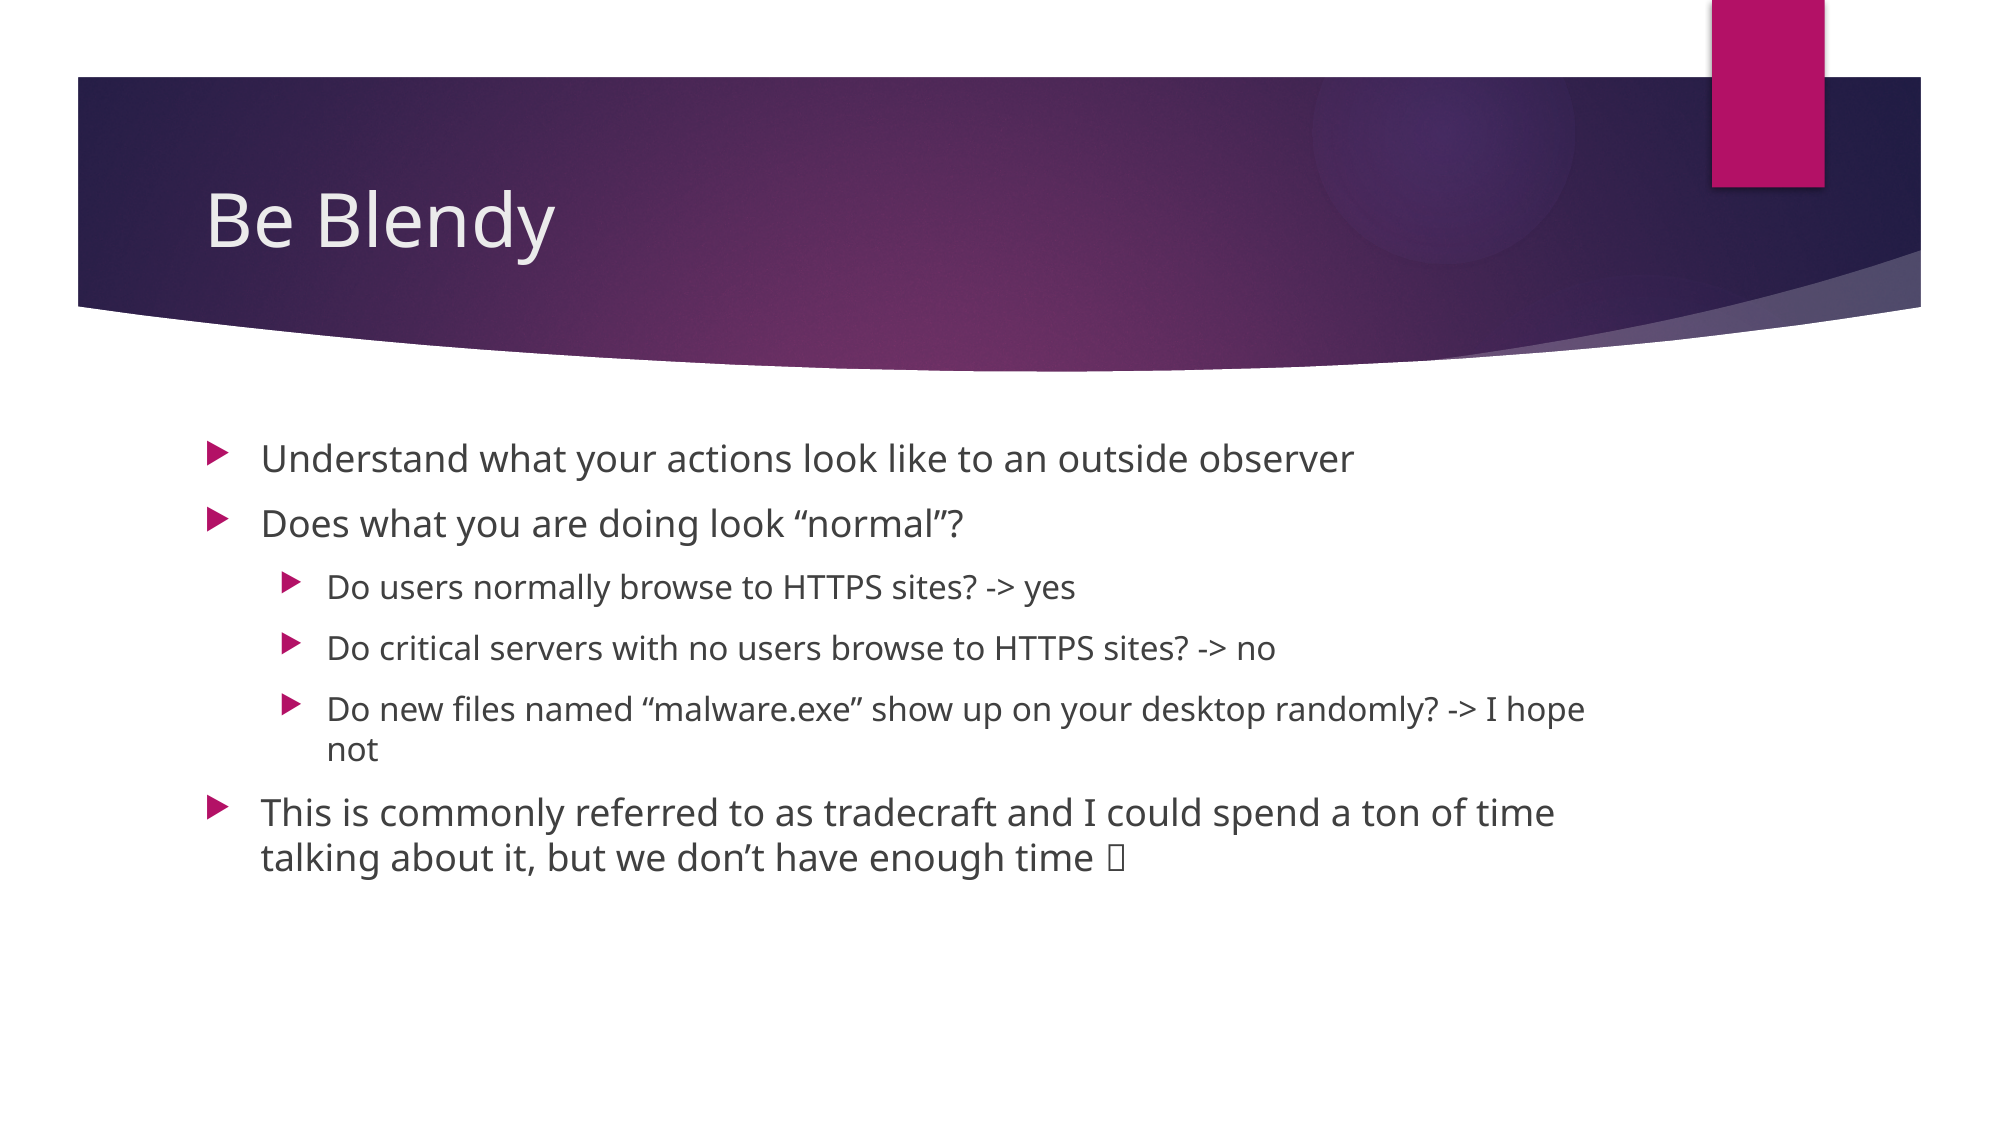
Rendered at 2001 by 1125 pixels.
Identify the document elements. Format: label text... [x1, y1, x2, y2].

picture [79, 78, 1920, 371]
list Understand what your actions look like to an outside observer Does what you are doing look “normal”? Do users normally browse to HTTPS sites? -> yes Do critical servers with no users browse to HTTPS sites? -> no Do new files named “malware.exe” show up on your desktop randomly? -> I hope not This is commonly referred to as tradecraft and I could spend a ton of time talking about it, but we don’t have enough time  [189, 427, 1638, 988]
title Now what? [1467, 300, 1788, 358]
title Be Blendy [189, 159, 1627, 276]
